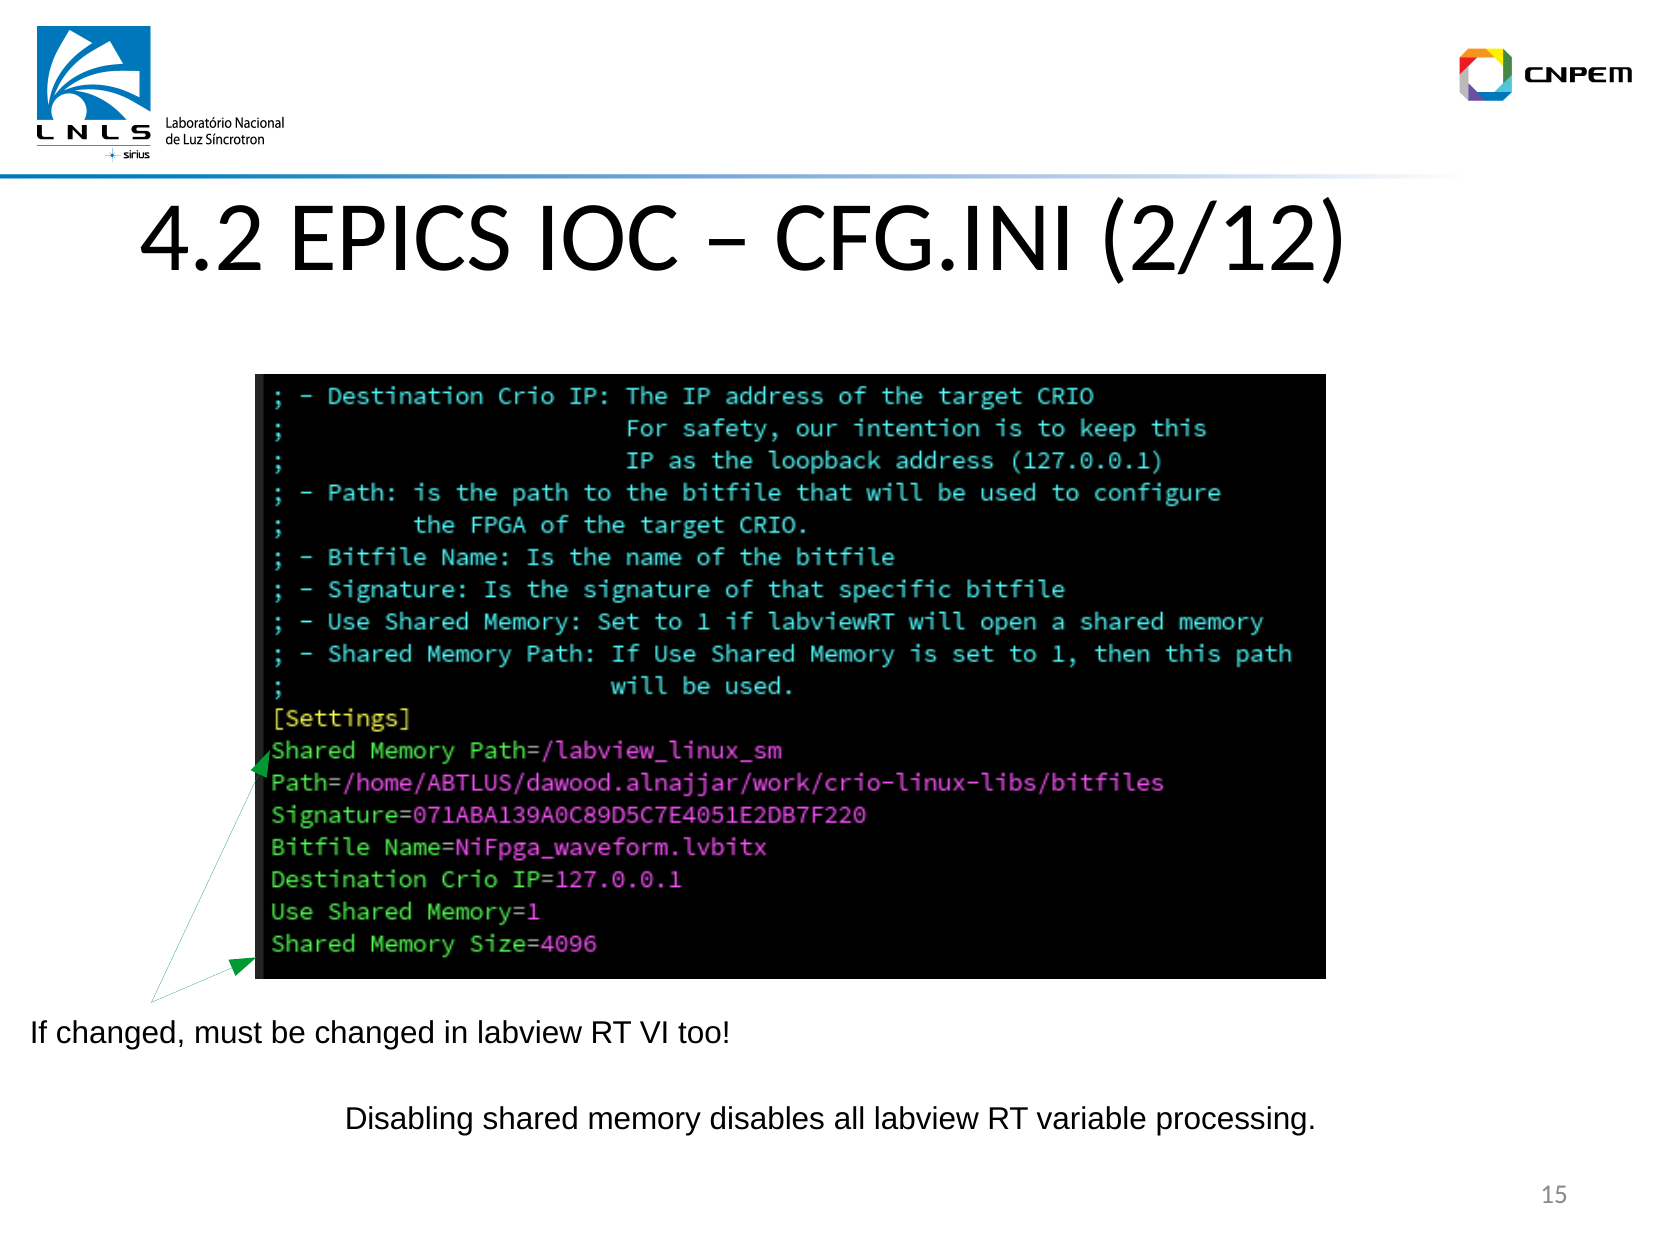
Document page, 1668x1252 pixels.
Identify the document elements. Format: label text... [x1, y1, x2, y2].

picture [0, 0, 1668, 1251]
text_box 4.2 EPICS IOC – CFG.INI (2/12) [139, 145, 1580, 346]
text_box Disabling shared memory disables all labview RT variable processing. [330, 1091, 1332, 1167]
text_box If changed, must be changed in labview RT VI too! [15, 1005, 746, 1081]
